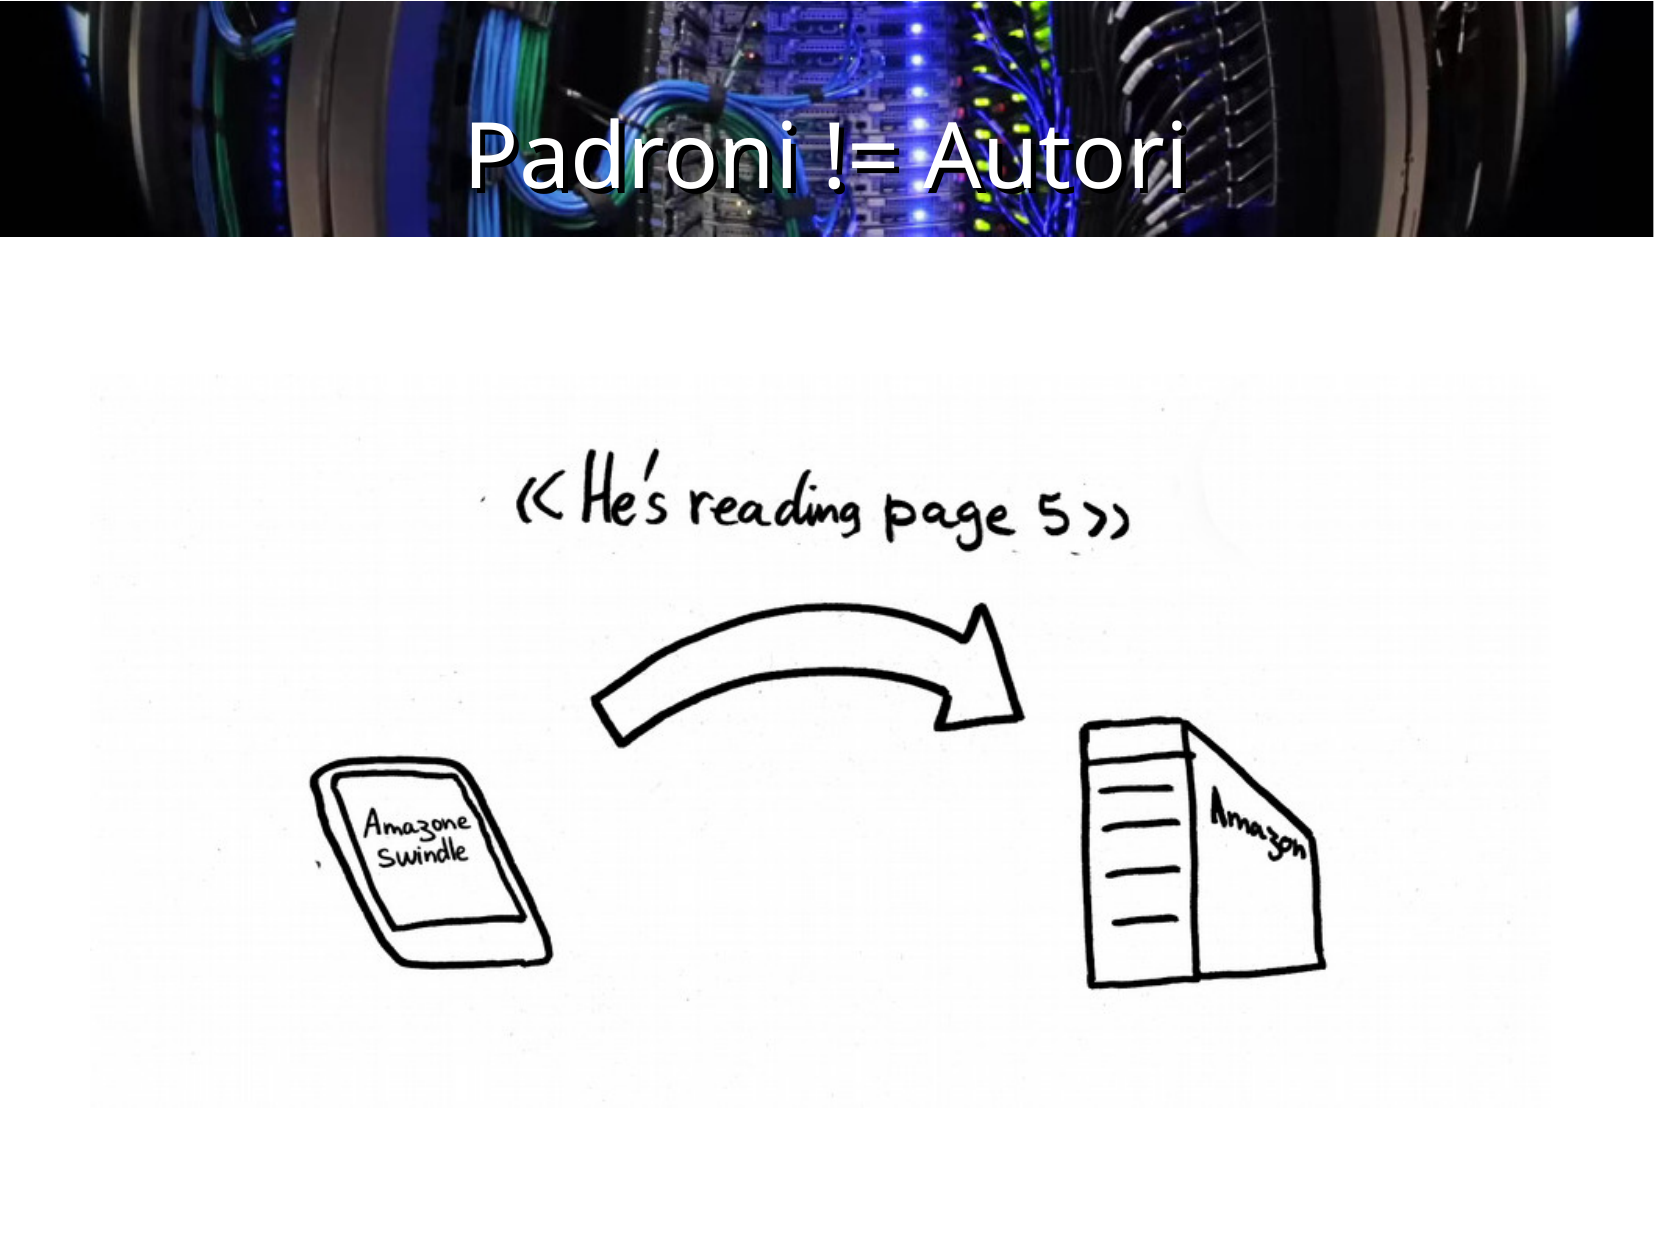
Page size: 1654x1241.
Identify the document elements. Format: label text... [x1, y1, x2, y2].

picture [90, 374, 1551, 1108]
title Padroni != Autori [82, 49, 1571, 257]
picture [0, 1, 1654, 237]
